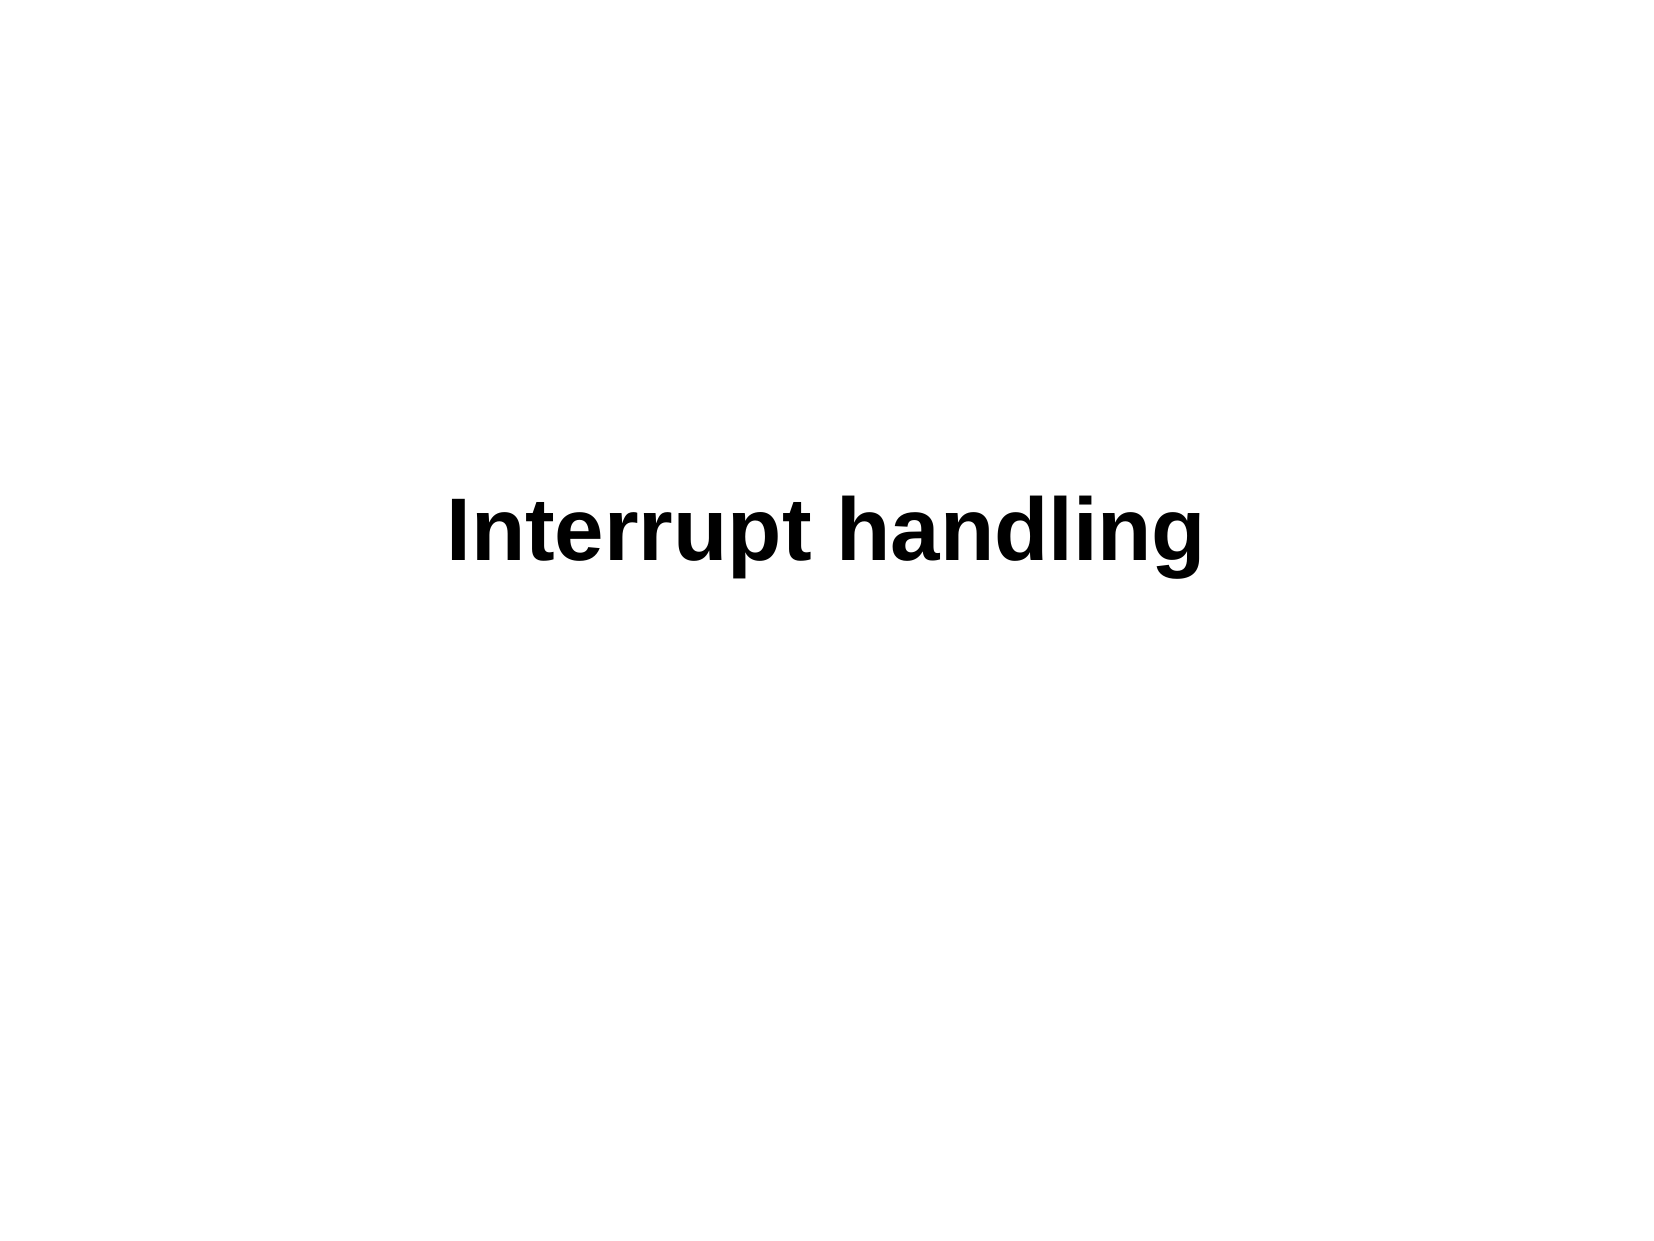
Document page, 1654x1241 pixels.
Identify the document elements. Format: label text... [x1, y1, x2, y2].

subtitle Interrupt handling [82, 49, 1571, 1010]
